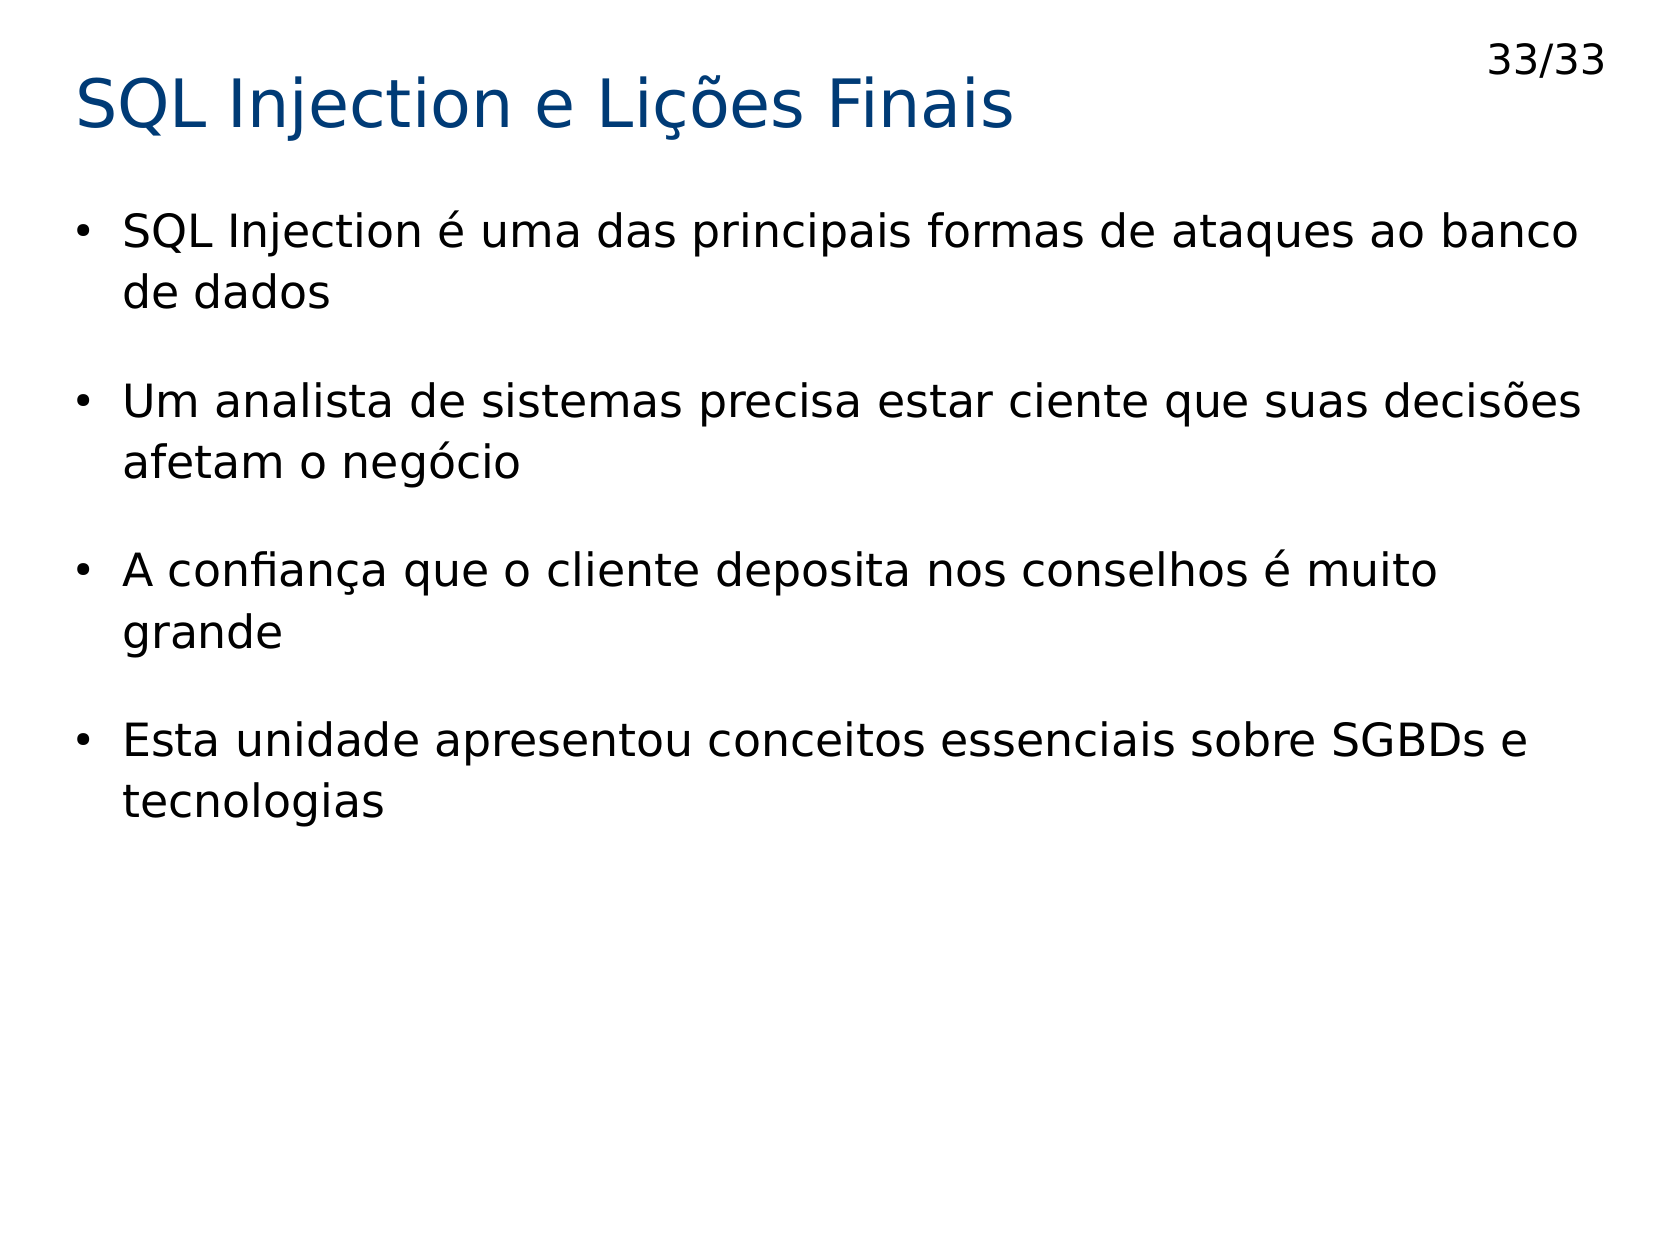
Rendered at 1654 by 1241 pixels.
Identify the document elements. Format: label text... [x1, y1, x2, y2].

title SQL Injection e Lições Finais [75, 33, 1425, 175]
list SQL Injection é uma das principais formas de ataques ao banco de dados Um analista de sistemas precisa estar ciente que suas decisões afetam o negócio A confiança que o cliente deposita nos conselhos é muito grande Esta unidade apresentou conceitos essenciais sobre SGBDs e tecnologias [75, 196, 1593, 1163]
